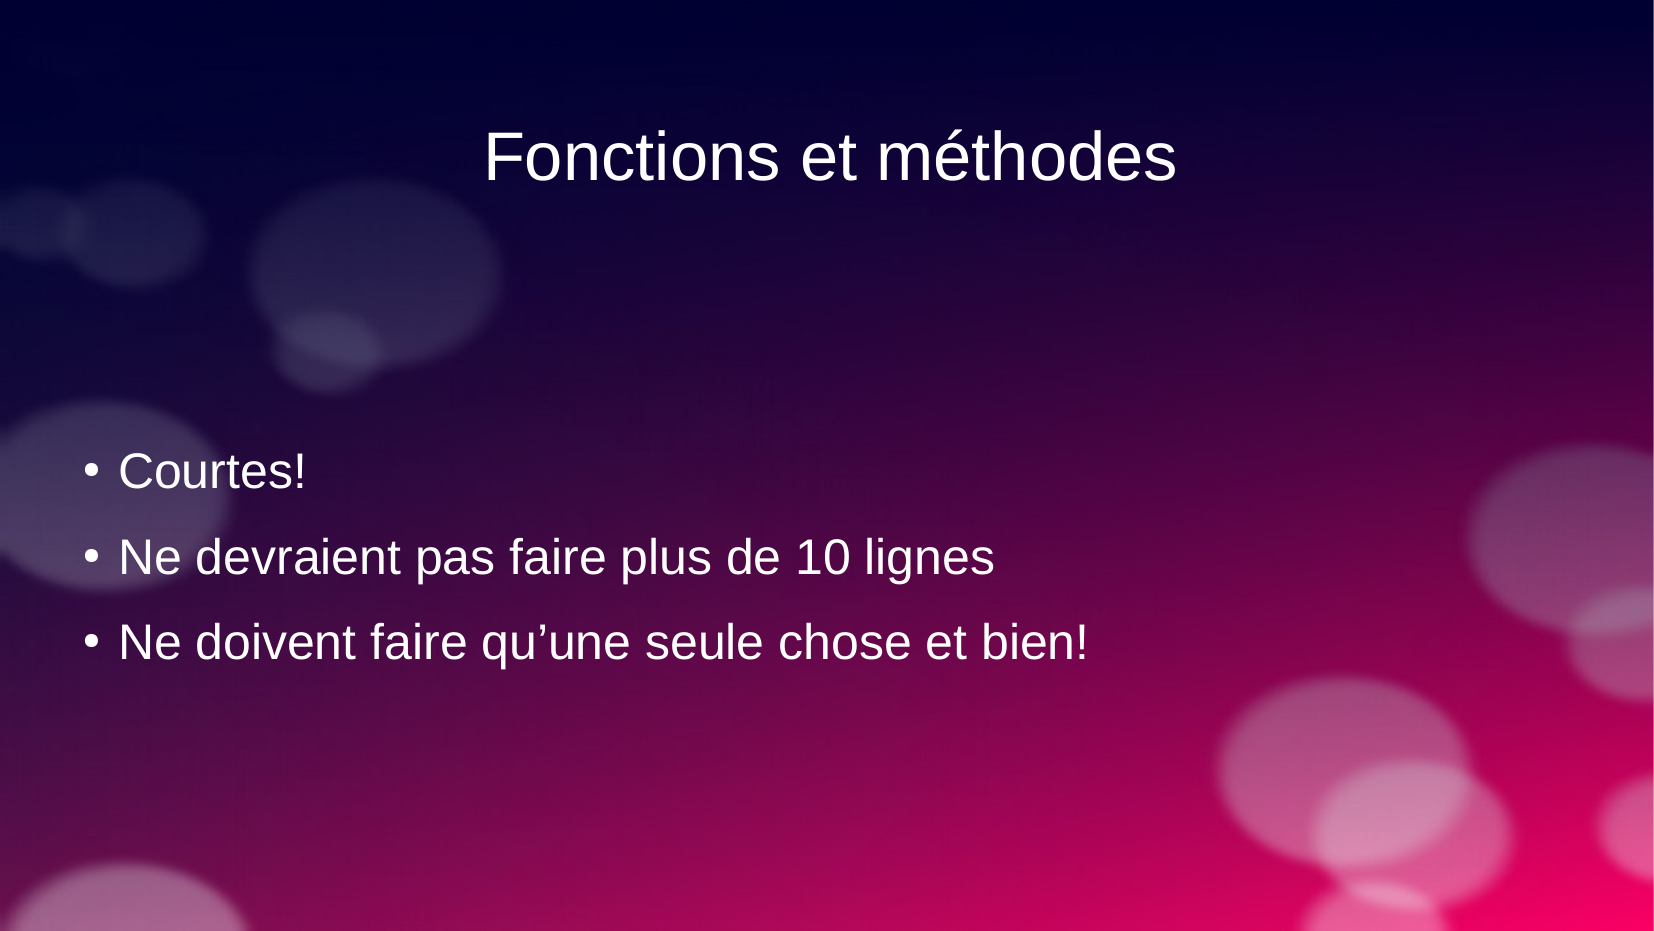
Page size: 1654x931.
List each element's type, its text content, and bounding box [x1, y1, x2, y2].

subtitle Courtes! Ne devraient pas faire plus de 10 lignes Ne doivent faire qu’une seule chose et bien! [82, 281, 1571, 833]
picture [0, 0, 1654, 931]
title Fonctions et méthodes [86, 78, 1576, 235]
